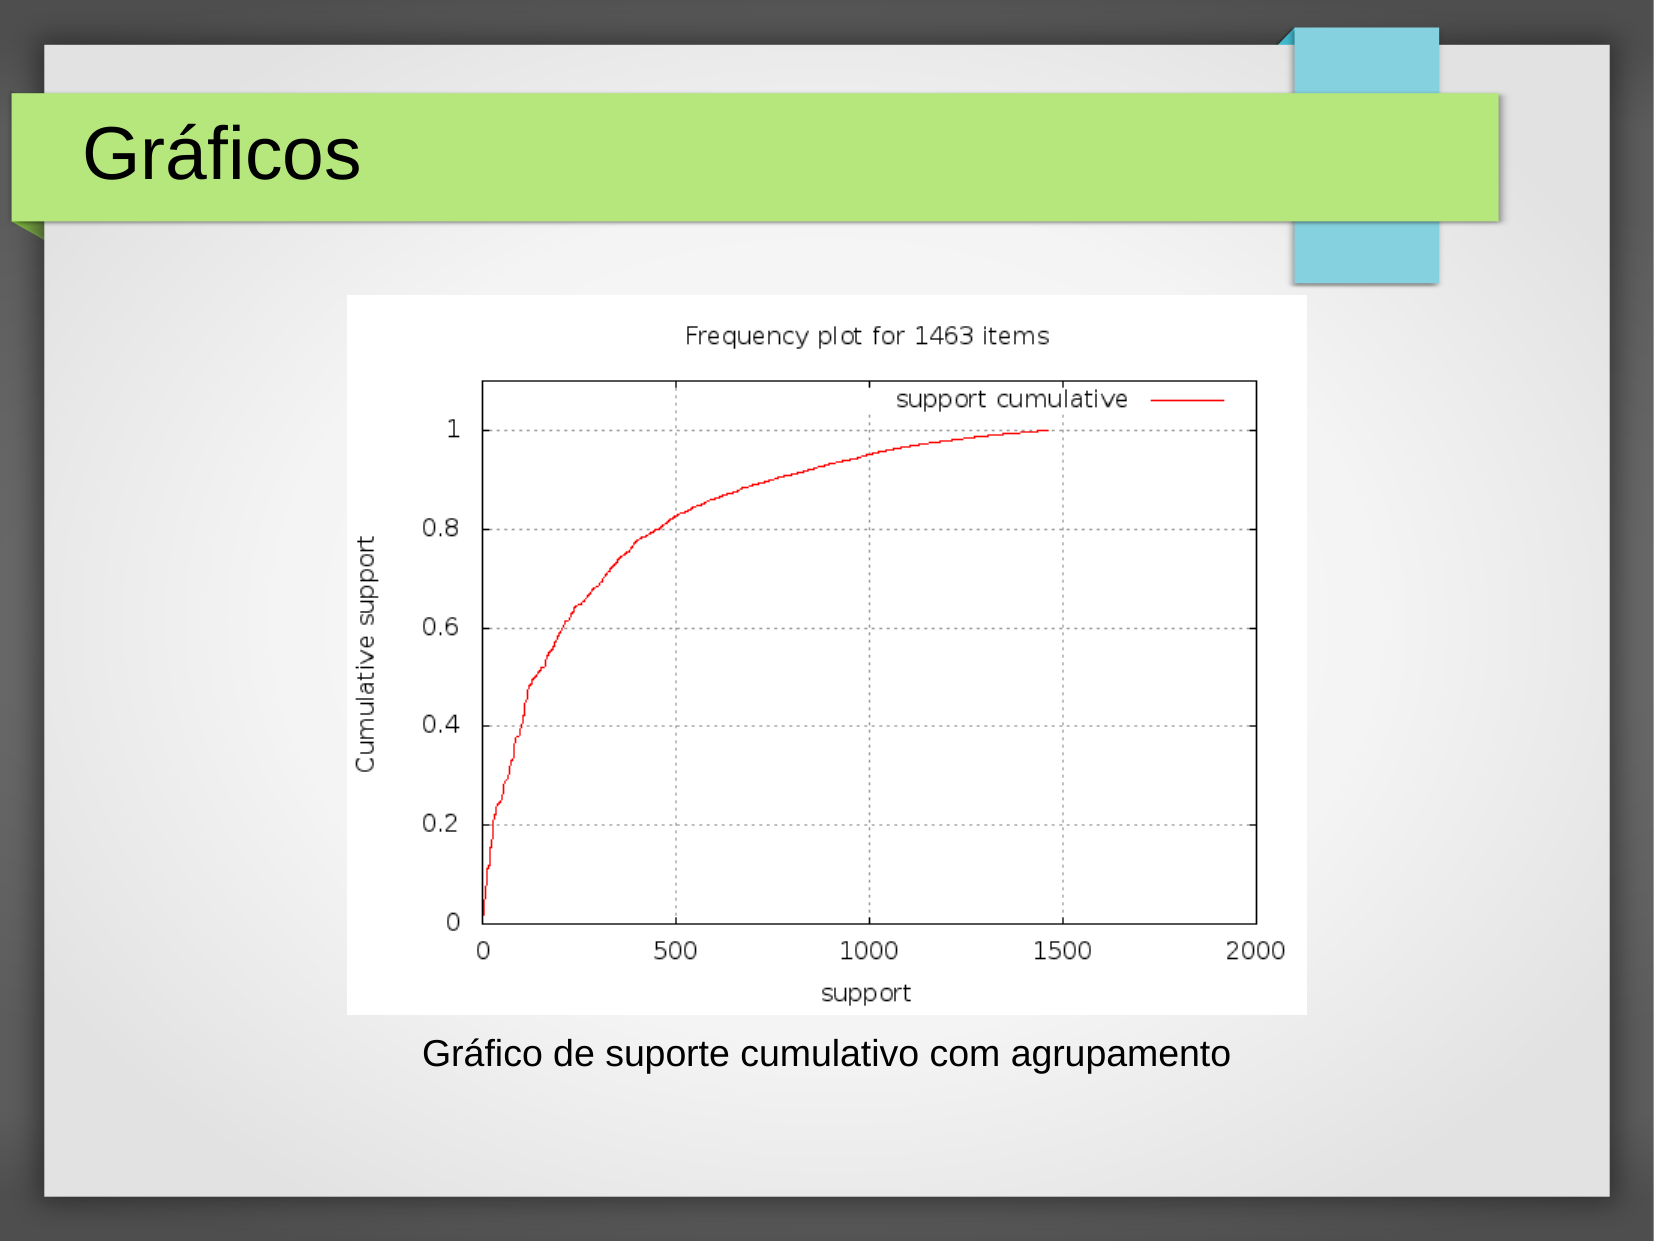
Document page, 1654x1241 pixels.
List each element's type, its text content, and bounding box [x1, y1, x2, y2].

title Gráficos [82, 94, 1264, 213]
picture [0, 0, 1654, 1241]
